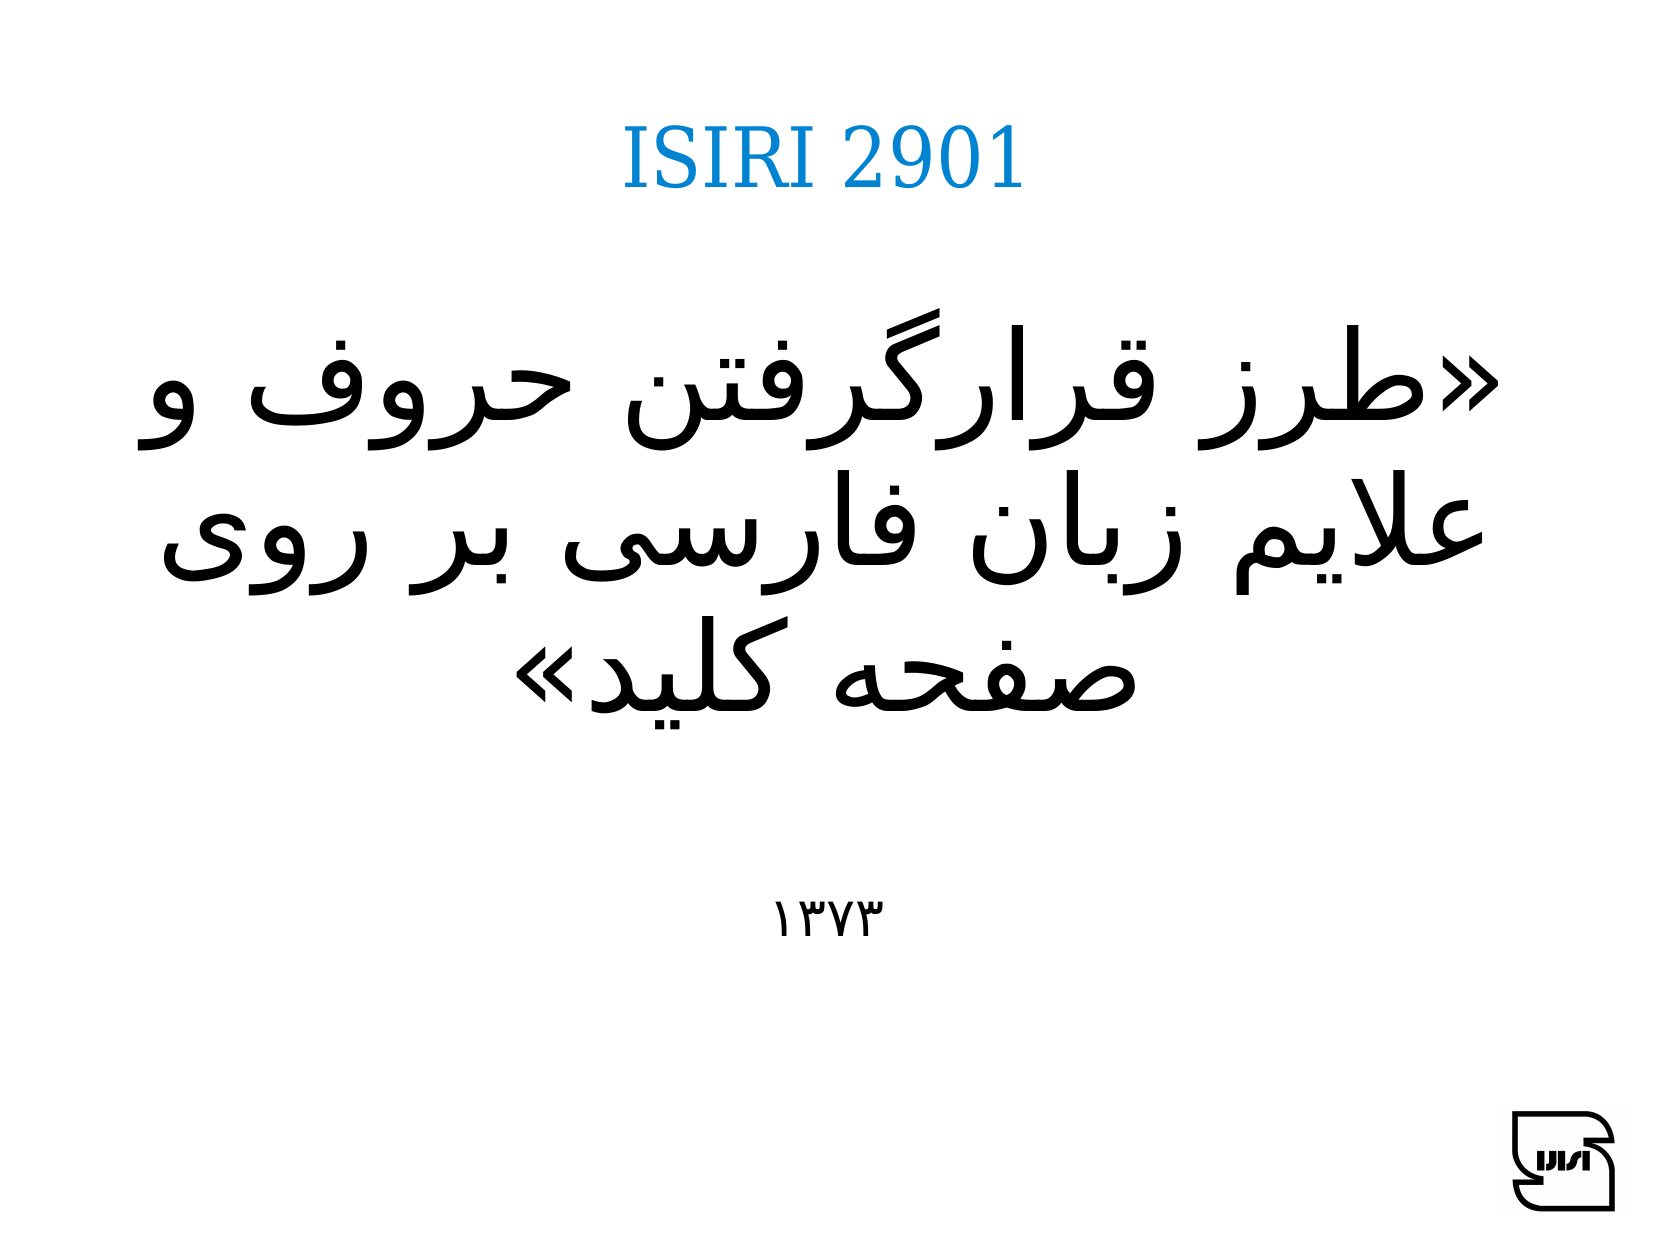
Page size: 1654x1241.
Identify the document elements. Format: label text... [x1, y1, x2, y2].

text_box ISIRI 2901 «طرز قرارگرفتن حروف و علایم زبان فارسی بر روی صفحه کلید» ۱۳۷۳ [82, 49, 1571, 1010]
picture [1500, 1105, 1630, 1217]
